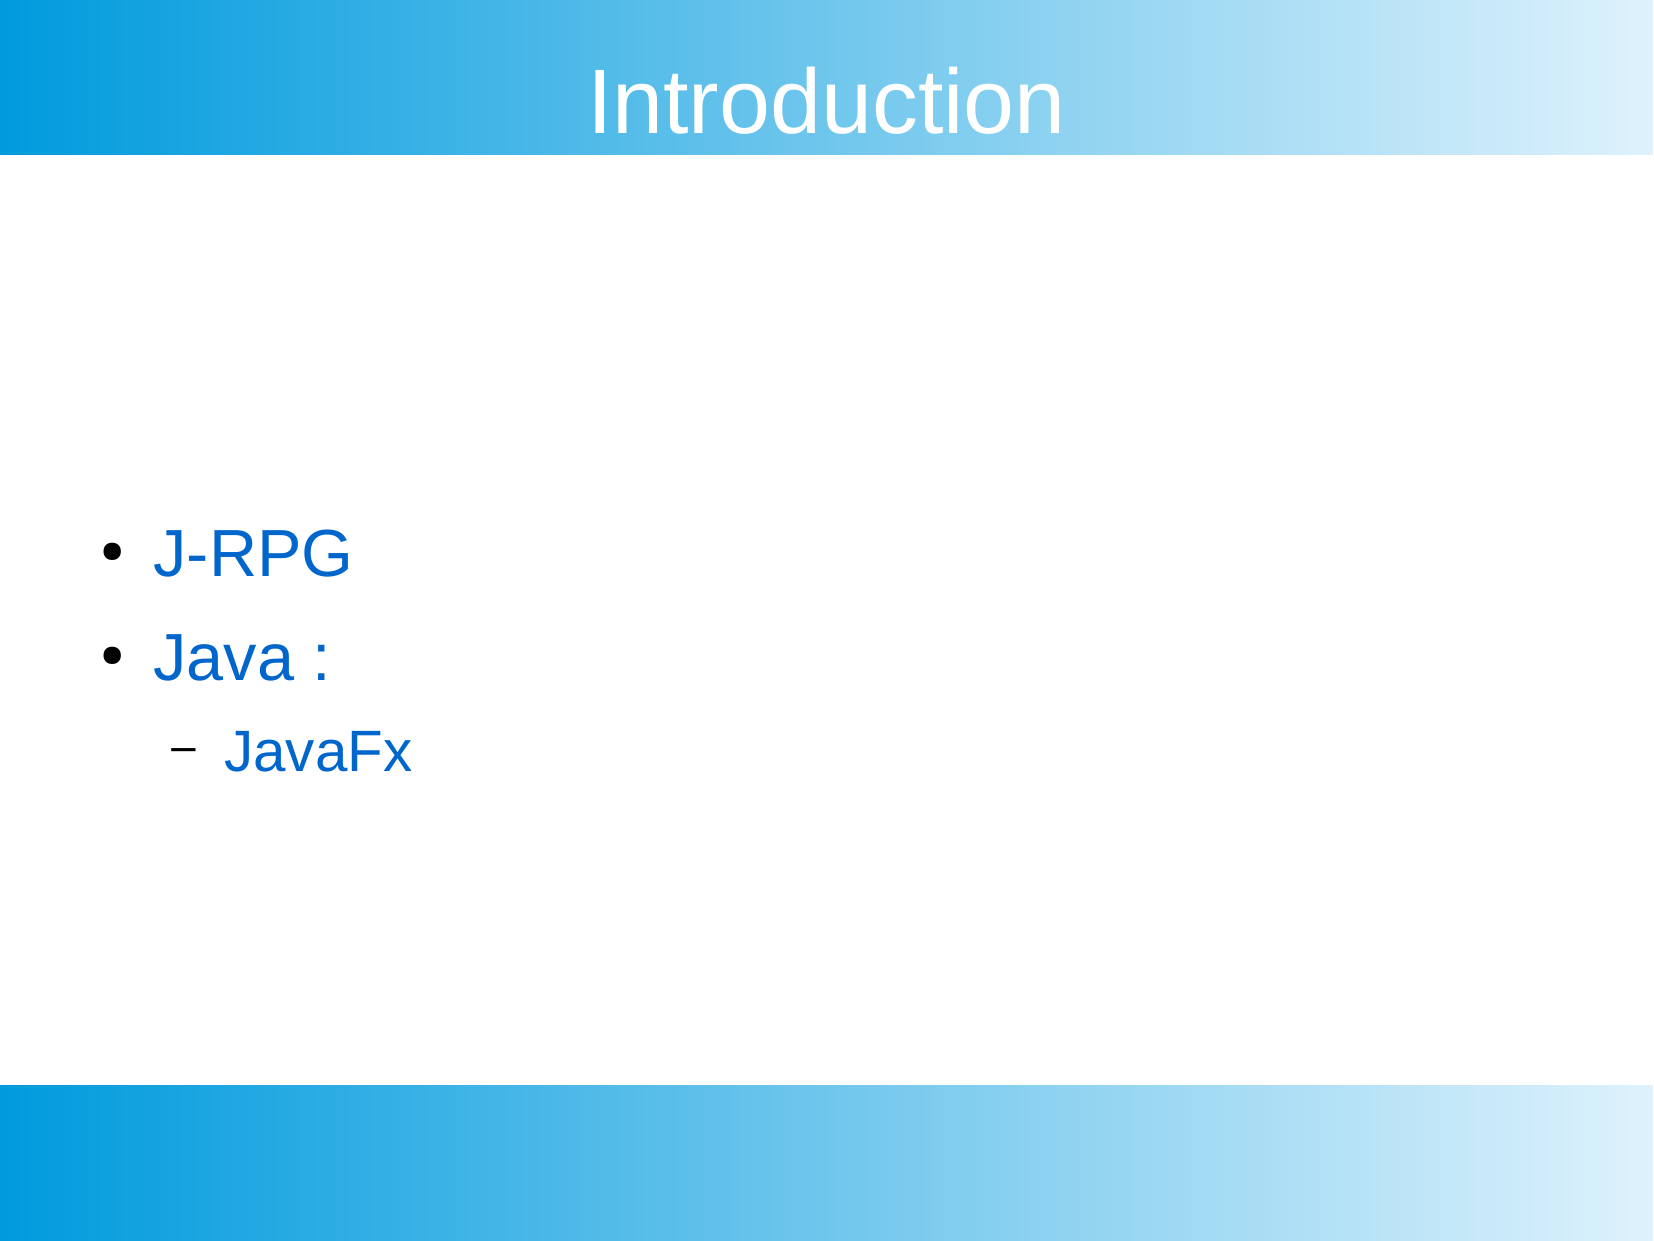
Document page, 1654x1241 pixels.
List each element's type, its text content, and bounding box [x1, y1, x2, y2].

list J-RPG Java : JavaFx [82, 290, 1571, 1010]
title Introduction [82, 49, 1571, 155]
